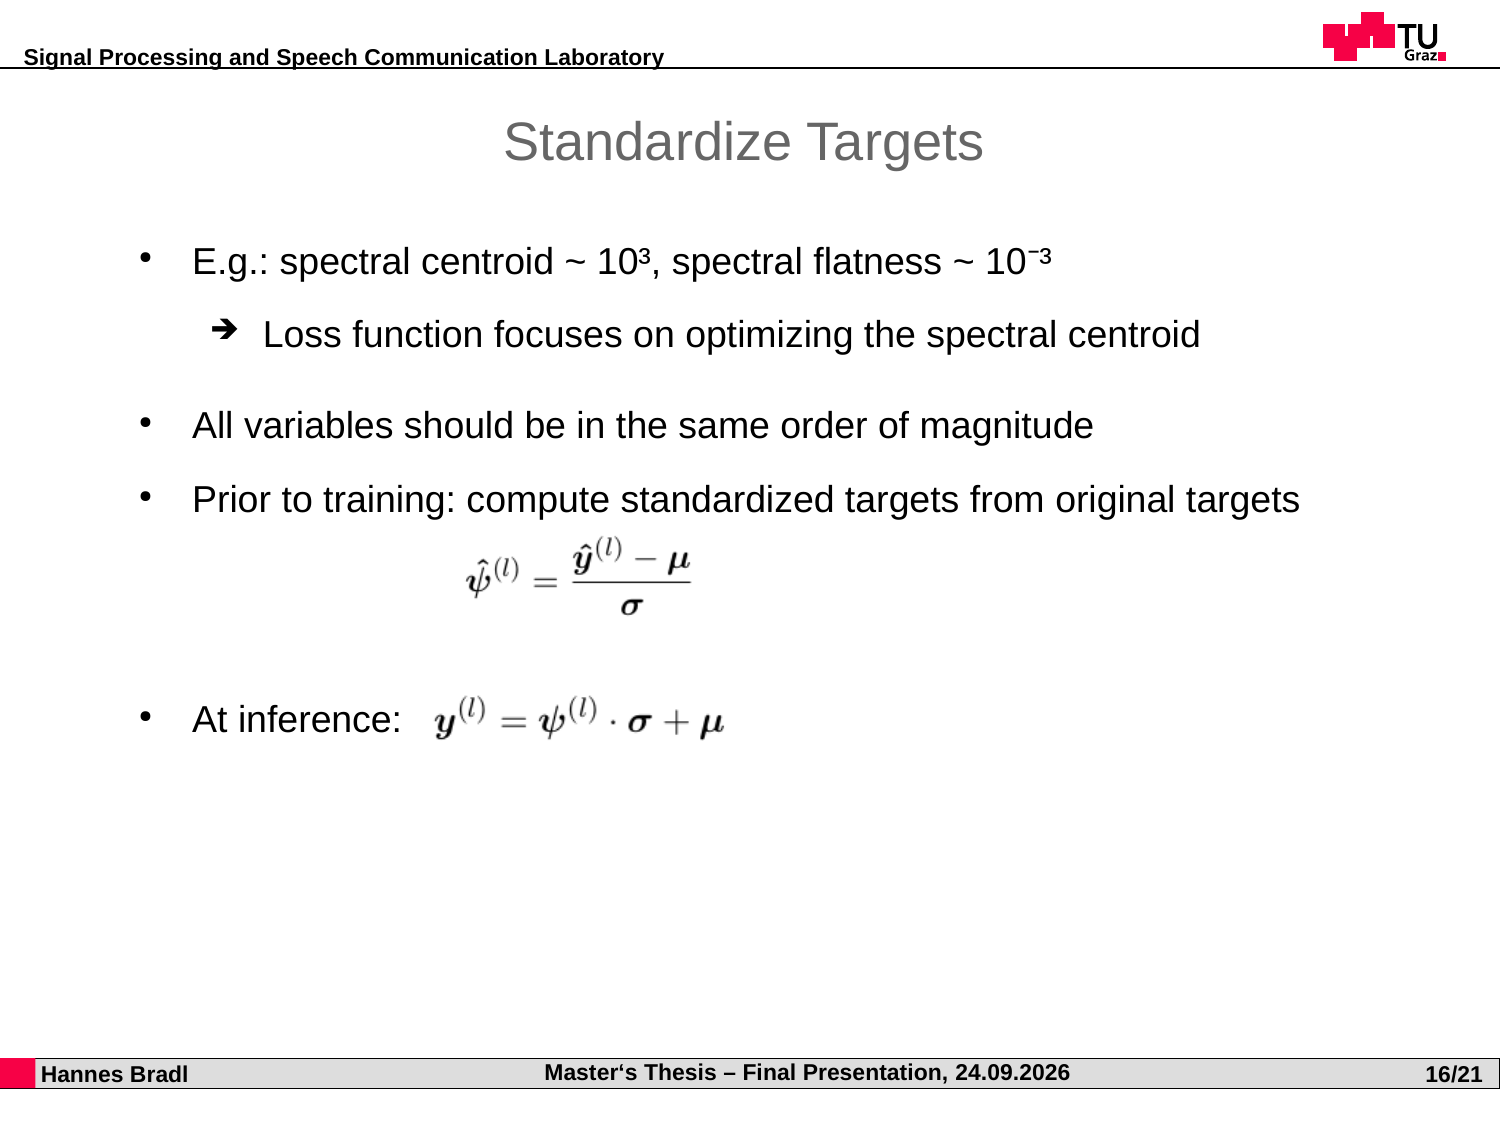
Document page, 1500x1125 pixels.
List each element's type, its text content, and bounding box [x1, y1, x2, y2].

list E.g.: spectral centroid ~ 10³, spectral flatness ~ 10⁻³ Loss function focuses on optimizing the spectral centroid All variables should be in the same order of magnitude Prior to training: compute standardized targets from original targets At inference: [106, 206, 1382, 602]
list Standardize Targets [107, 106, 1382, 201]
picture [425, 690, 727, 750]
picture [450, 521, 697, 626]
